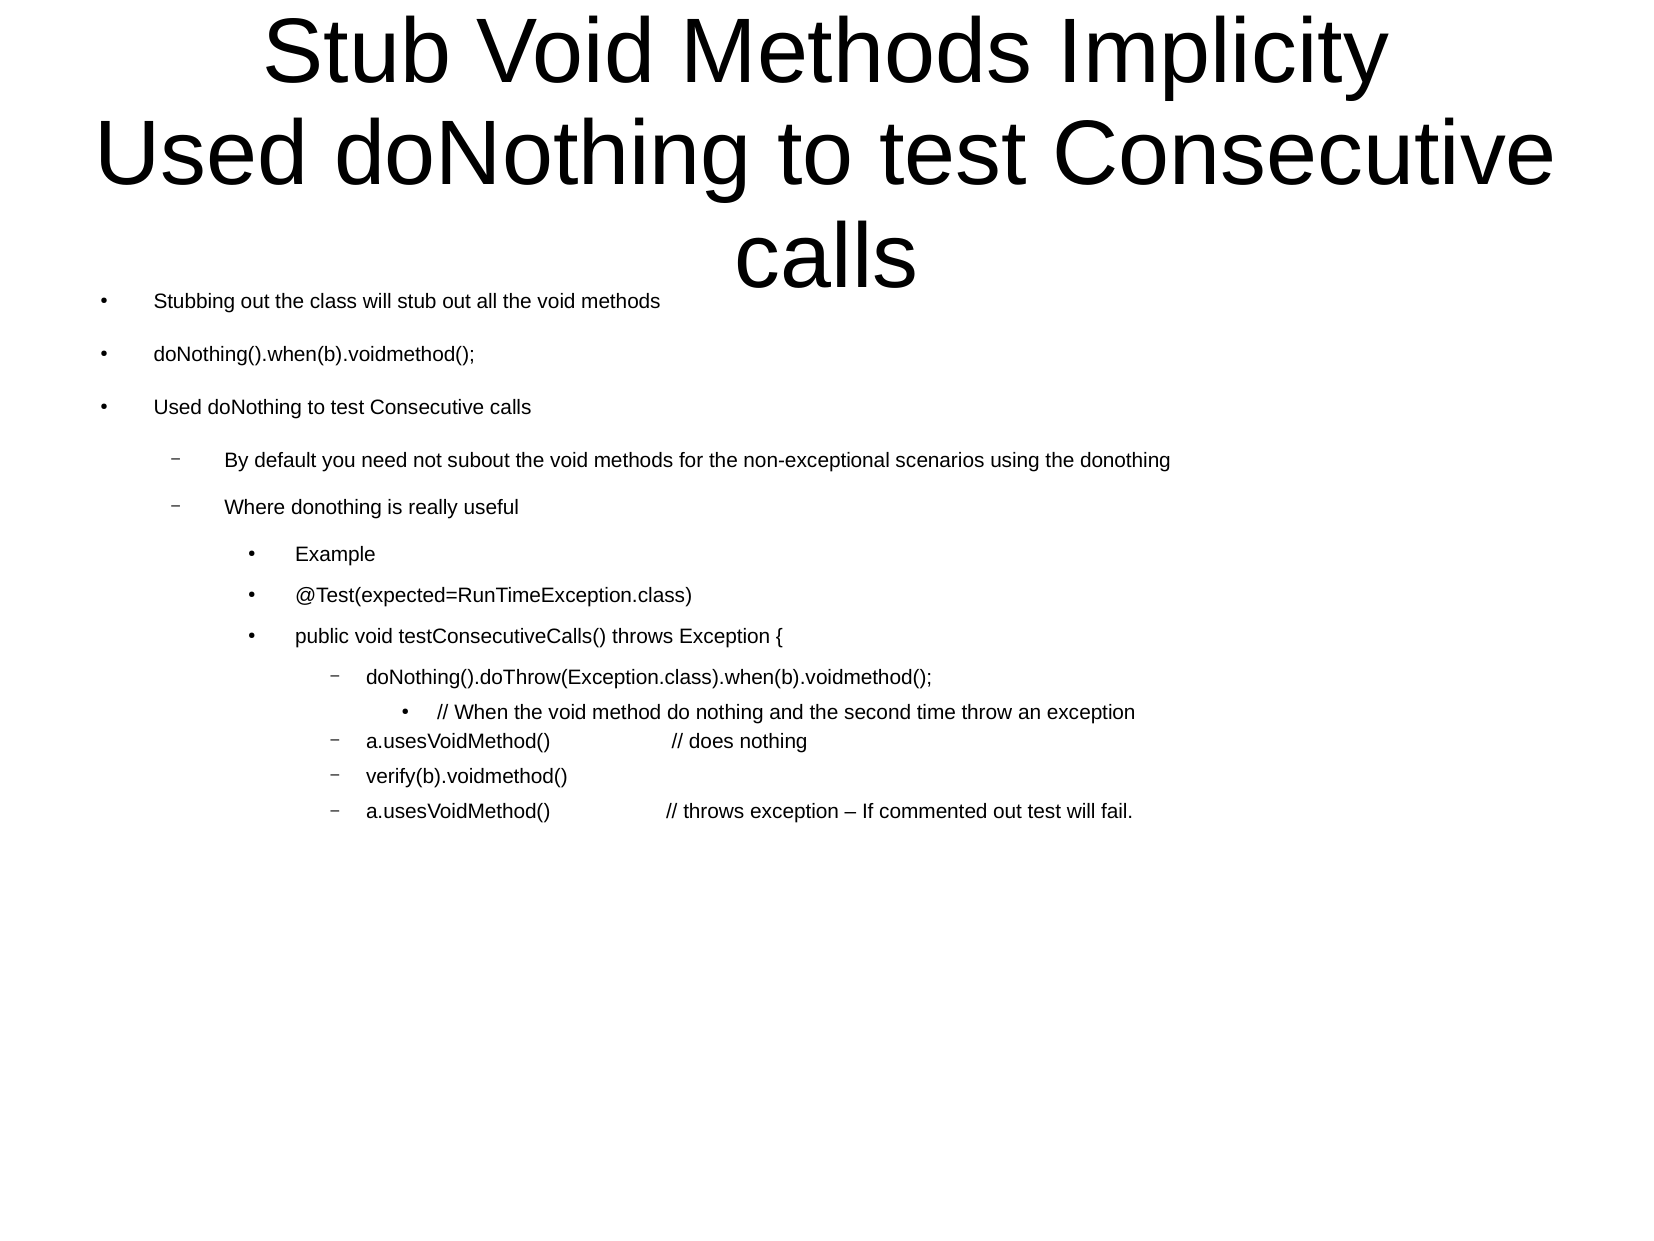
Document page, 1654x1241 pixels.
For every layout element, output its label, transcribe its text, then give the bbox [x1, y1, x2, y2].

title Stub Void Methods Implicity Used doNothing to test Consecutive calls [82, 0, 1571, 290]
list Stubbing out the class will stub out all the void methods doNothing().when(b).voidmethod(); Used doNothing to test Consecutive calls By default you need not subout the void methods for the non-exceptional scenarios using the donothing Where donothing is really useful Example @Test(expected=RunTimeException.class) public void testConsecutiveCalls() throws Exception { doNothing().doThrow(Exception.class).when(b).voidmethod(); // When the void method do nothing and the second time throw an exception a.usesVoidMethod() // does nothing verify(b).voidmethod() a.usesVoidMethod() // throws exception – If commented out test will fail. [82, 290, 1636, 1201]
